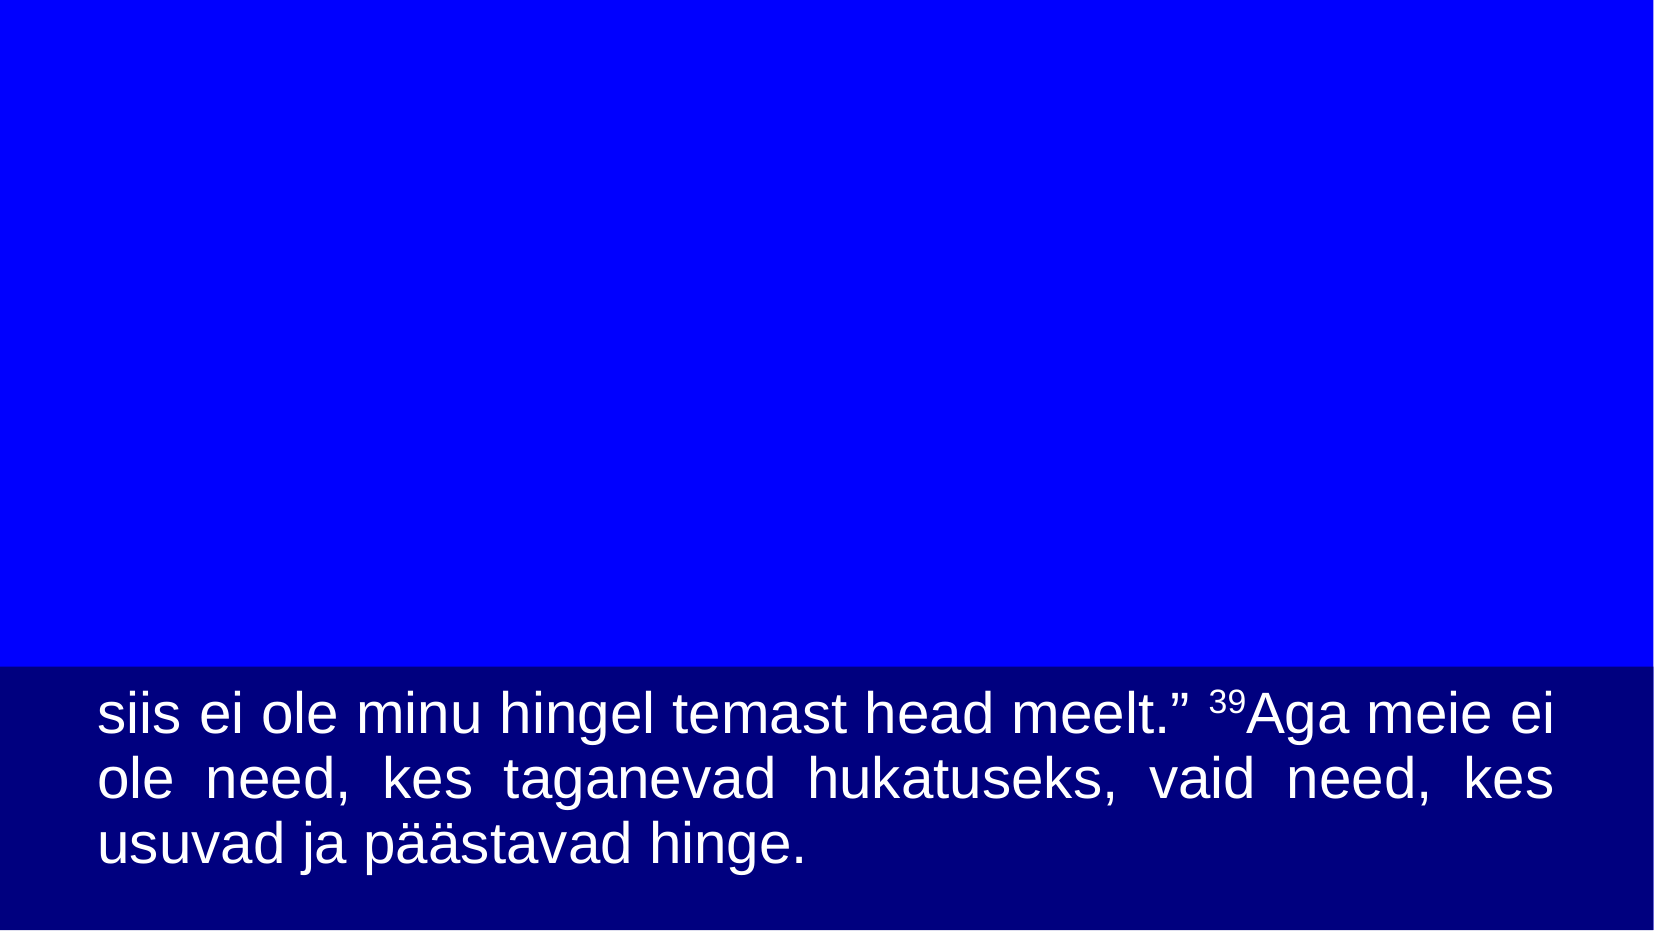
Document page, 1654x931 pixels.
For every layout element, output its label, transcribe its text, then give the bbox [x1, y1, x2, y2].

text_box siis ei ole minu hingel temast head meelt.” 39Aga meie ei ole need, kes taganevad hukatuseks, vaid need, kes usuvad ja päästavad hinge. [82, 666, 1571, 884]
text_box [0, 666, 1654, 931]
